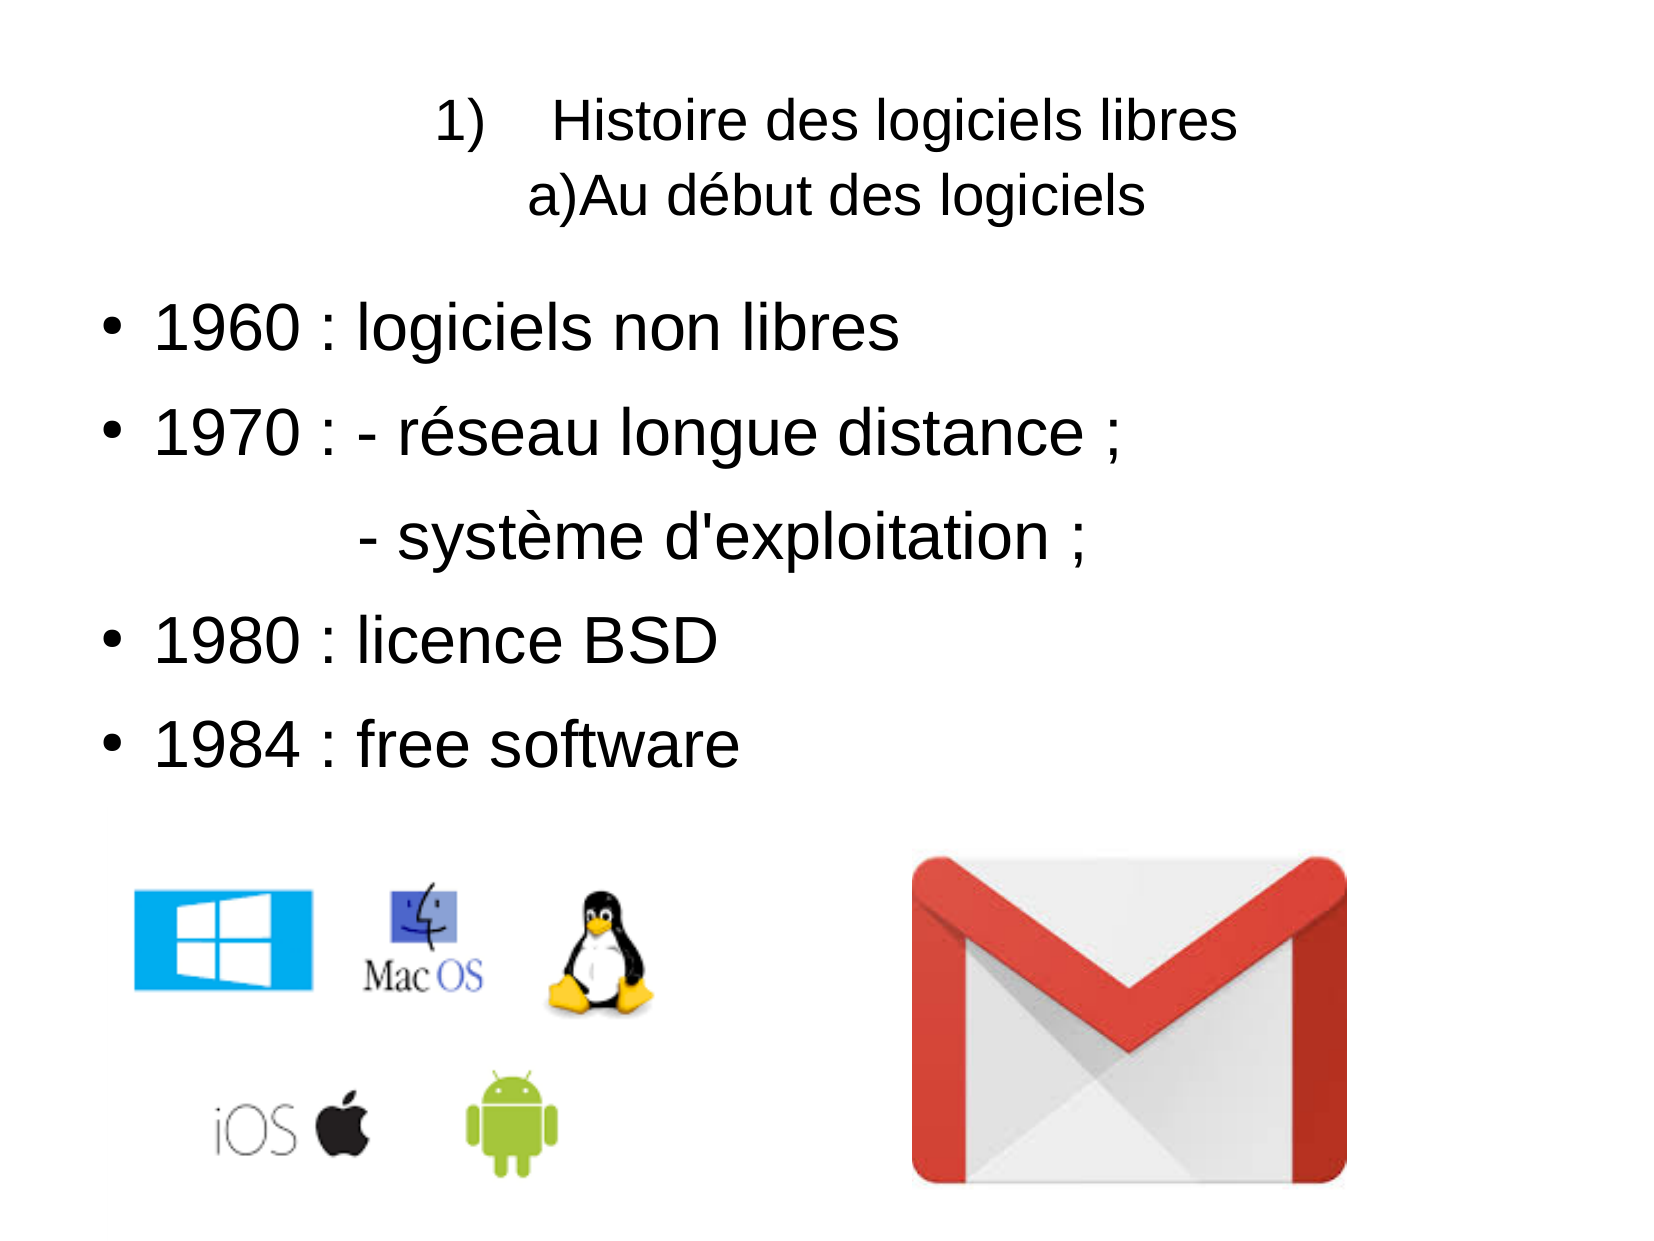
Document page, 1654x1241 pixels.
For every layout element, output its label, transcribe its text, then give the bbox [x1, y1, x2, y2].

picture [106, 807, 686, 1241]
picture [912, 803, 1347, 1238]
list 1960 : logiciels non libres 1970 : - réseau longue distance ; - système d'exploitation ; 1980 : licence BSD 1984 : free software [82, 290, 1571, 1010]
title 1) Histoire des logiciels libres a)Au début des logiciels [82, 49, 1571, 257]
